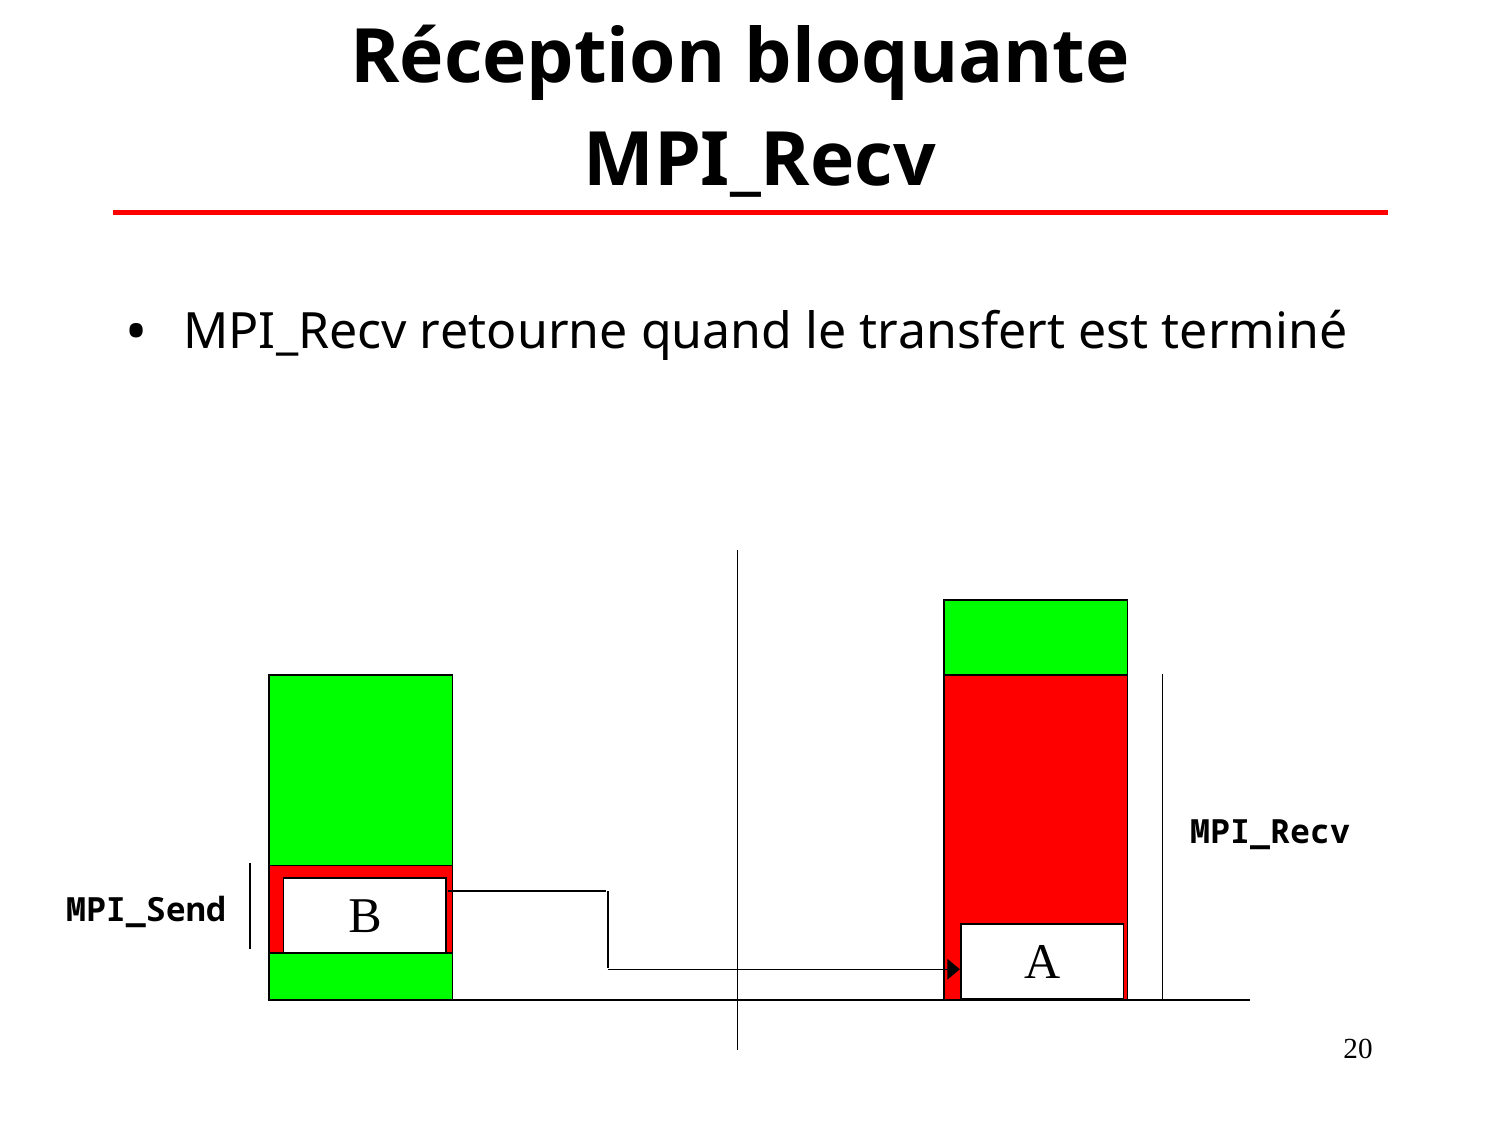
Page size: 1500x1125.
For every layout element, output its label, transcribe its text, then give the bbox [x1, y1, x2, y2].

text_box [268, 674, 453, 1000]
list MPI_Recv retourne quand le transfert est terminé [112, 287, 1388, 963]
text_box [943, 599, 1128, 1000]
text_box A [960, 924, 1124, 1000]
text_box [943, 970, 960, 1000]
title Réception bloquante MPI_Recv [112, 6, 1388, 203]
text_box MPI_Send [51, 878, 241, 940]
text_box B [283, 878, 447, 954]
text_box MPI_Recv [1175, 800, 1366, 862]
